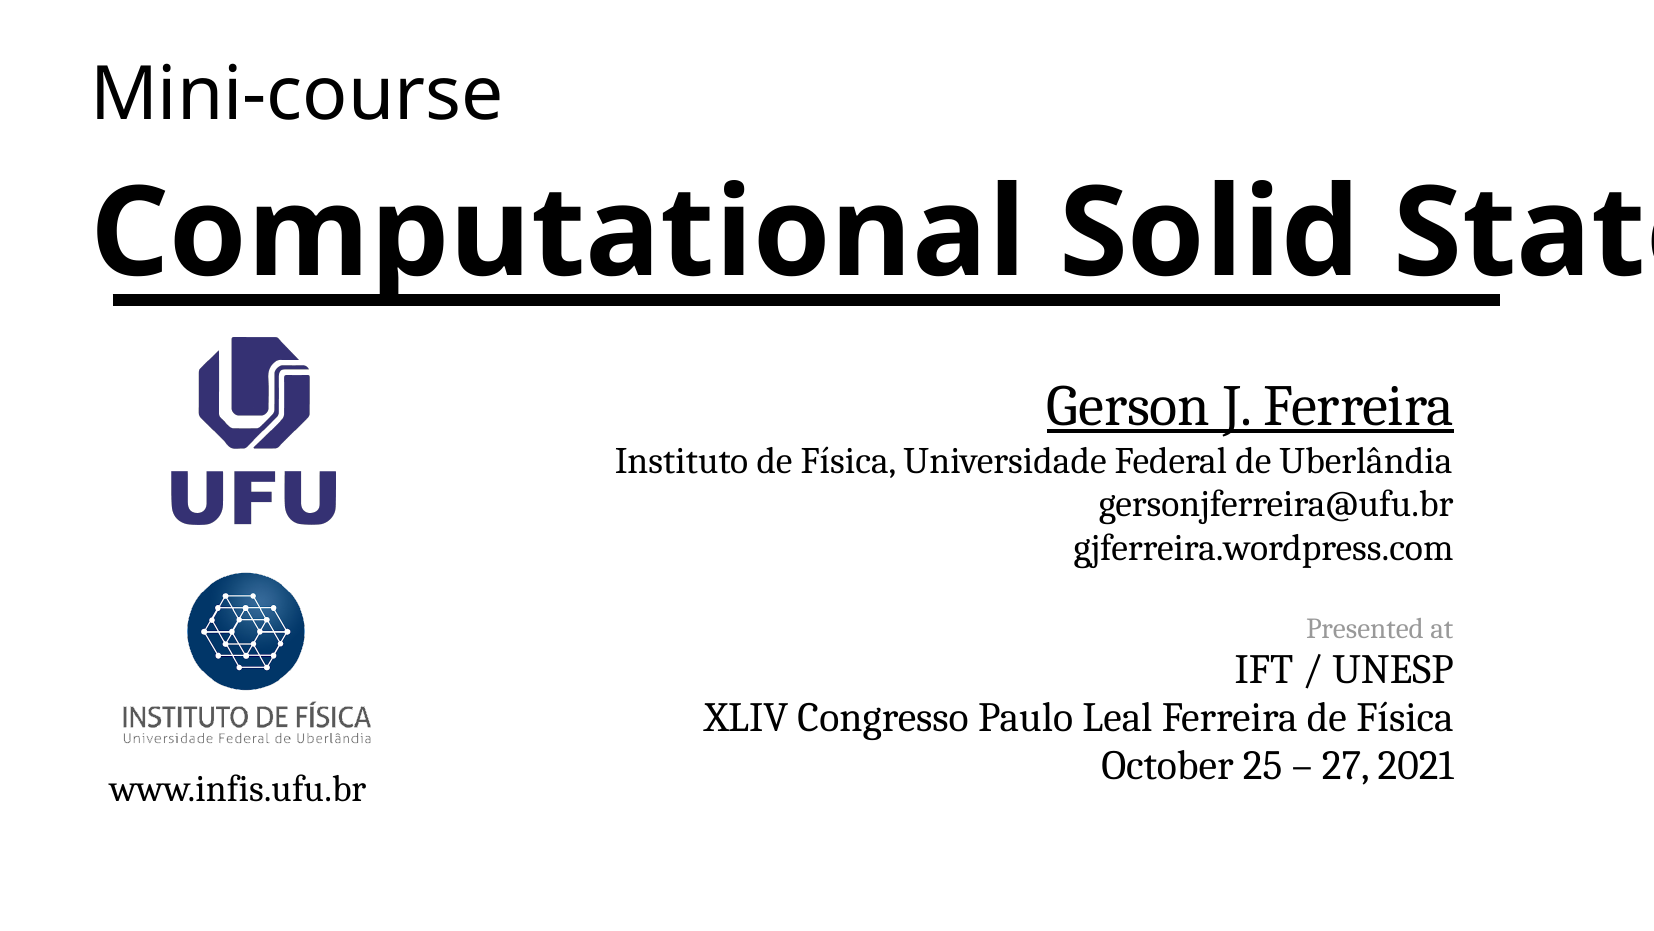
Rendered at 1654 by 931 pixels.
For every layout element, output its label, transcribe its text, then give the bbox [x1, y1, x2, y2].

text_box Gerson J. Ferreira Instituto de Física, Universidade Federal de Uberlândia gersonjferreira@ufu.br gjferreira.wordpress.com Presented at IFT / UNESP XLIV Congresso Paulo Leal Ferreira de Física October 25 – 27, 2021 [600, 365, 1503, 806]
text_box Mini-course Computational Solid State Physics [75, 31, 1563, 299]
picture [171, 337, 336, 526]
picture [115, 562, 377, 751]
text_box www.infis.ufu.br [94, 760, 390, 820]
